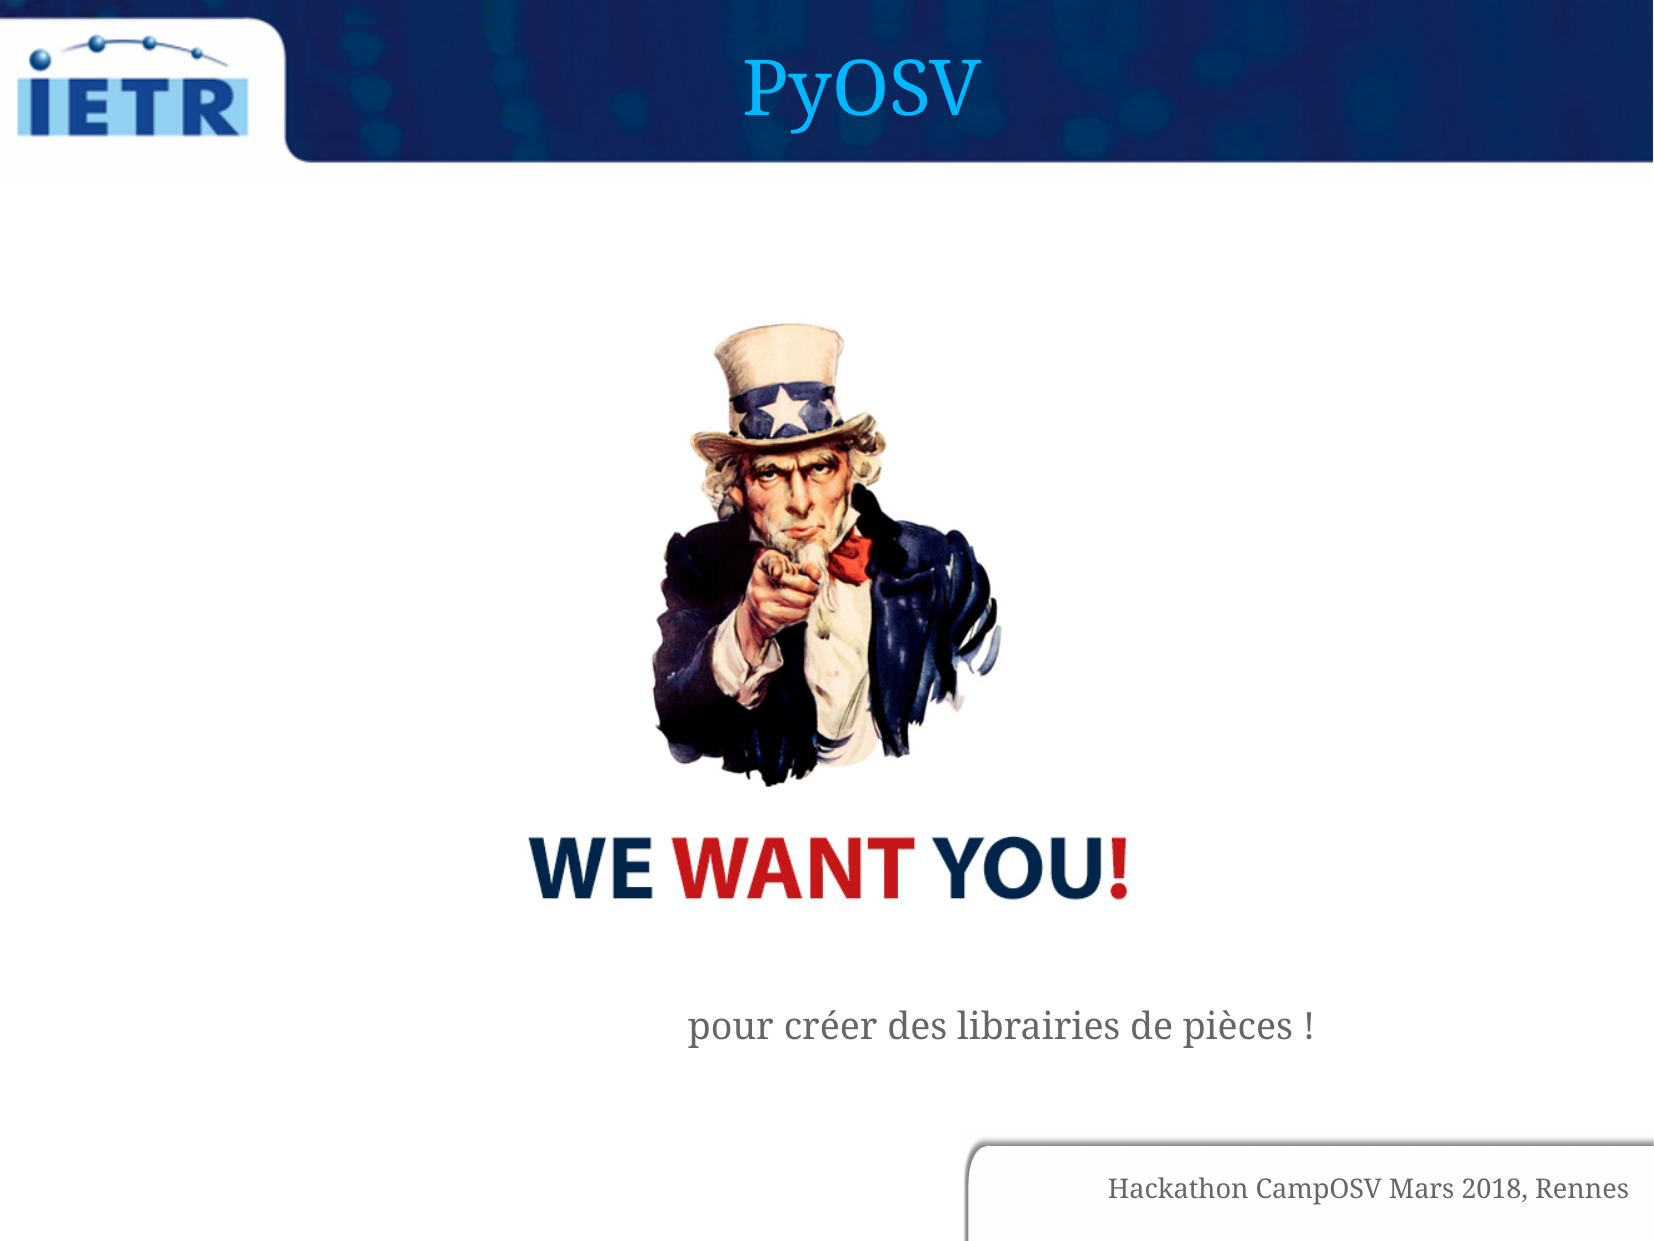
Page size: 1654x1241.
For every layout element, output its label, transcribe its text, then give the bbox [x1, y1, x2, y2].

text_box Hackathon CampOSV Mars 2018, Rennes [1093, 1162, 1618, 1219]
text_box PyOSV [727, 26, 1003, 157]
picture [964, 1129, 1654, 1241]
picture [0, 0, 1654, 182]
text_box pour créer des librairies de pièces ! [673, 992, 1281, 1058]
picture [265, 305, 1391, 936]
